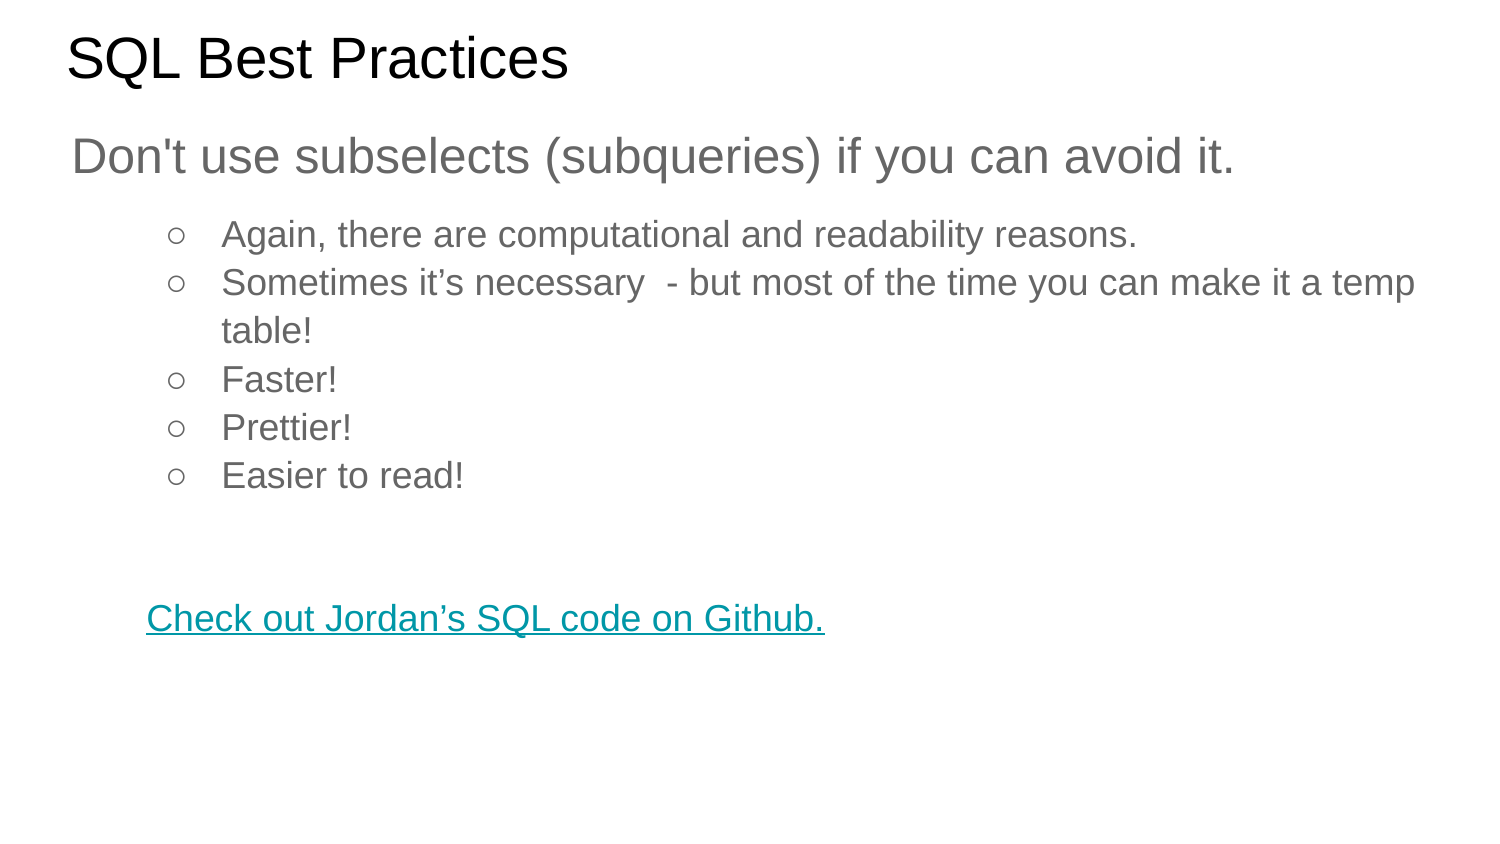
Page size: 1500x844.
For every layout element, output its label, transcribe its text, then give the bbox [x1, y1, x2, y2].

list Don't use subselects (subqueries) if you can avoid it. Again, there are computational and readability reasons. Sometimes it’s necessary - but most of the time you can make it a temp table! Faster! Prettier! Easier to read! Check out Jordan’s SQL code on Github. [56, 105, 1454, 752]
title SQL Best Practices [51, 10, 1449, 113]
